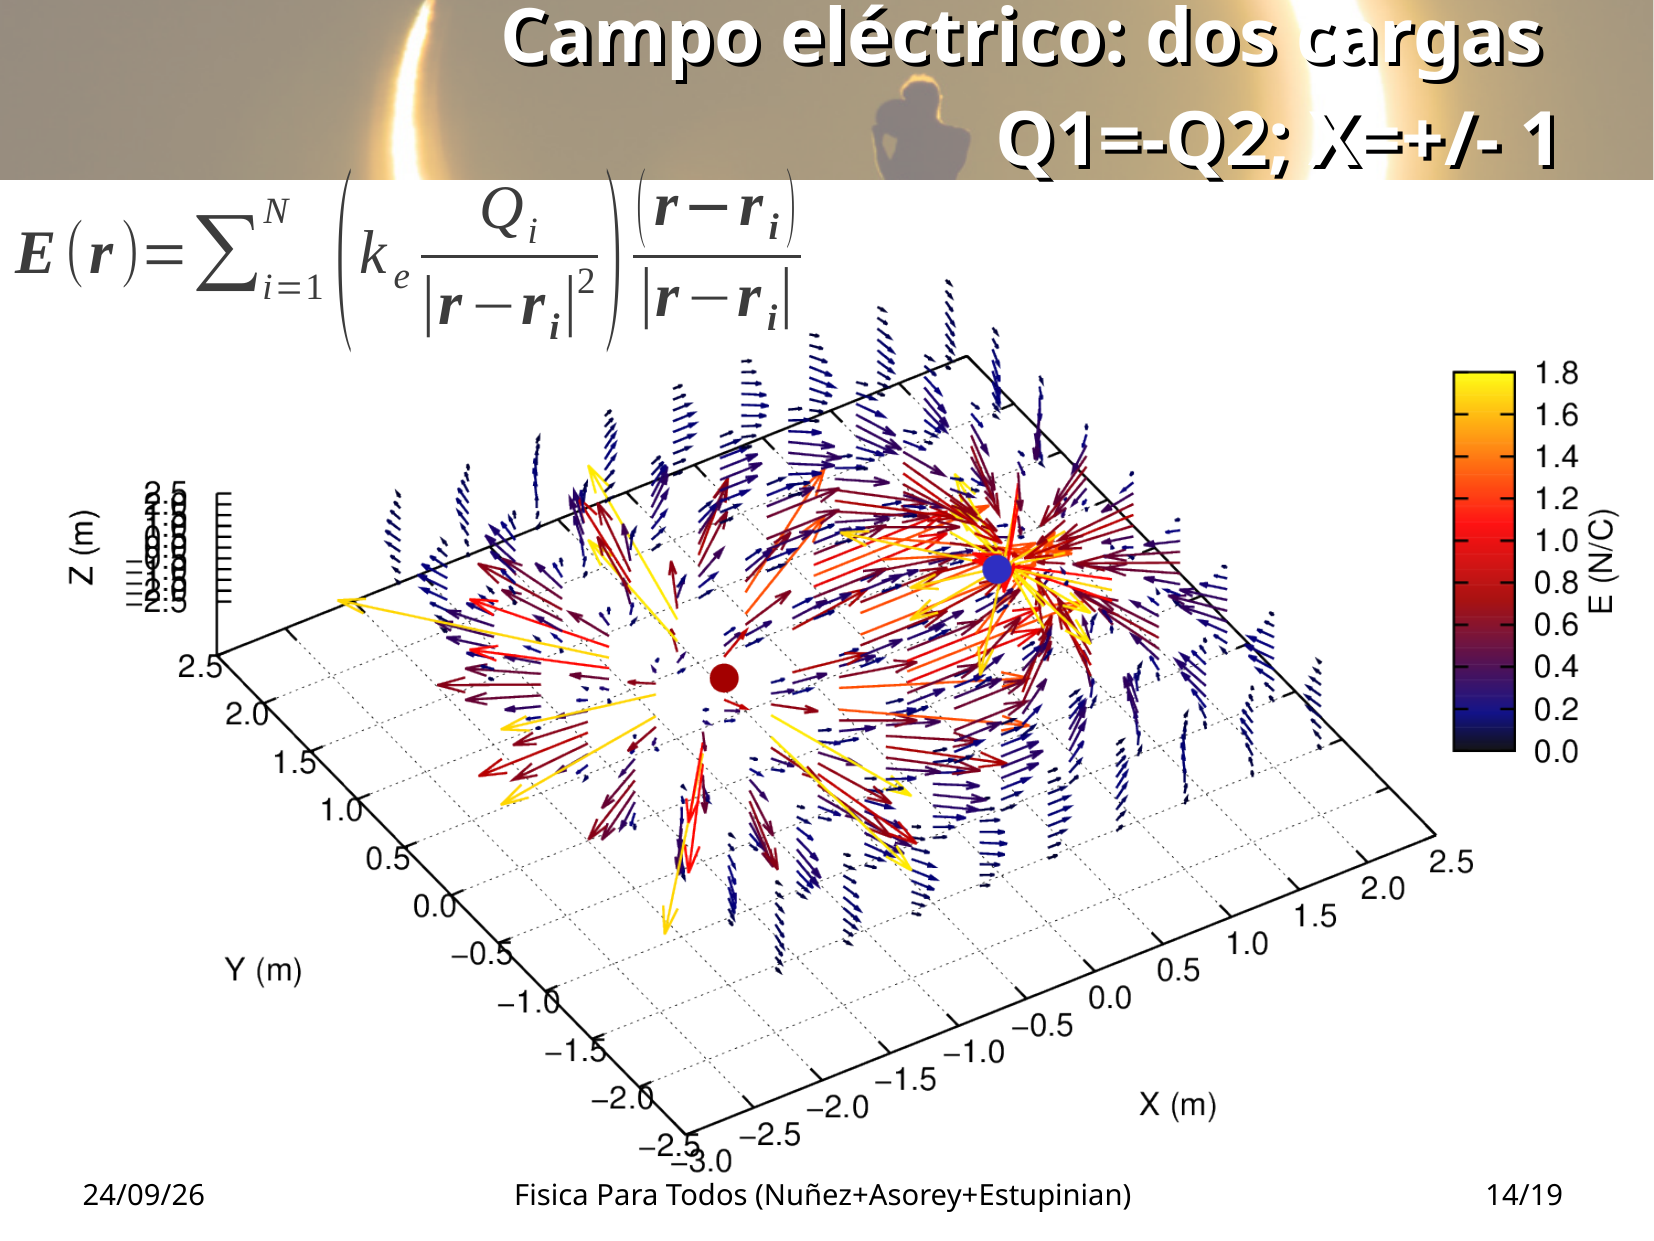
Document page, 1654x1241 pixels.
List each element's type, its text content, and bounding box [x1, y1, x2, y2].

picture [0, 0, 1654, 1241]
title Campo eléctrico: dos cargas Q1=-Q2; X=+/- 1 [75, 0, 1564, 101]
